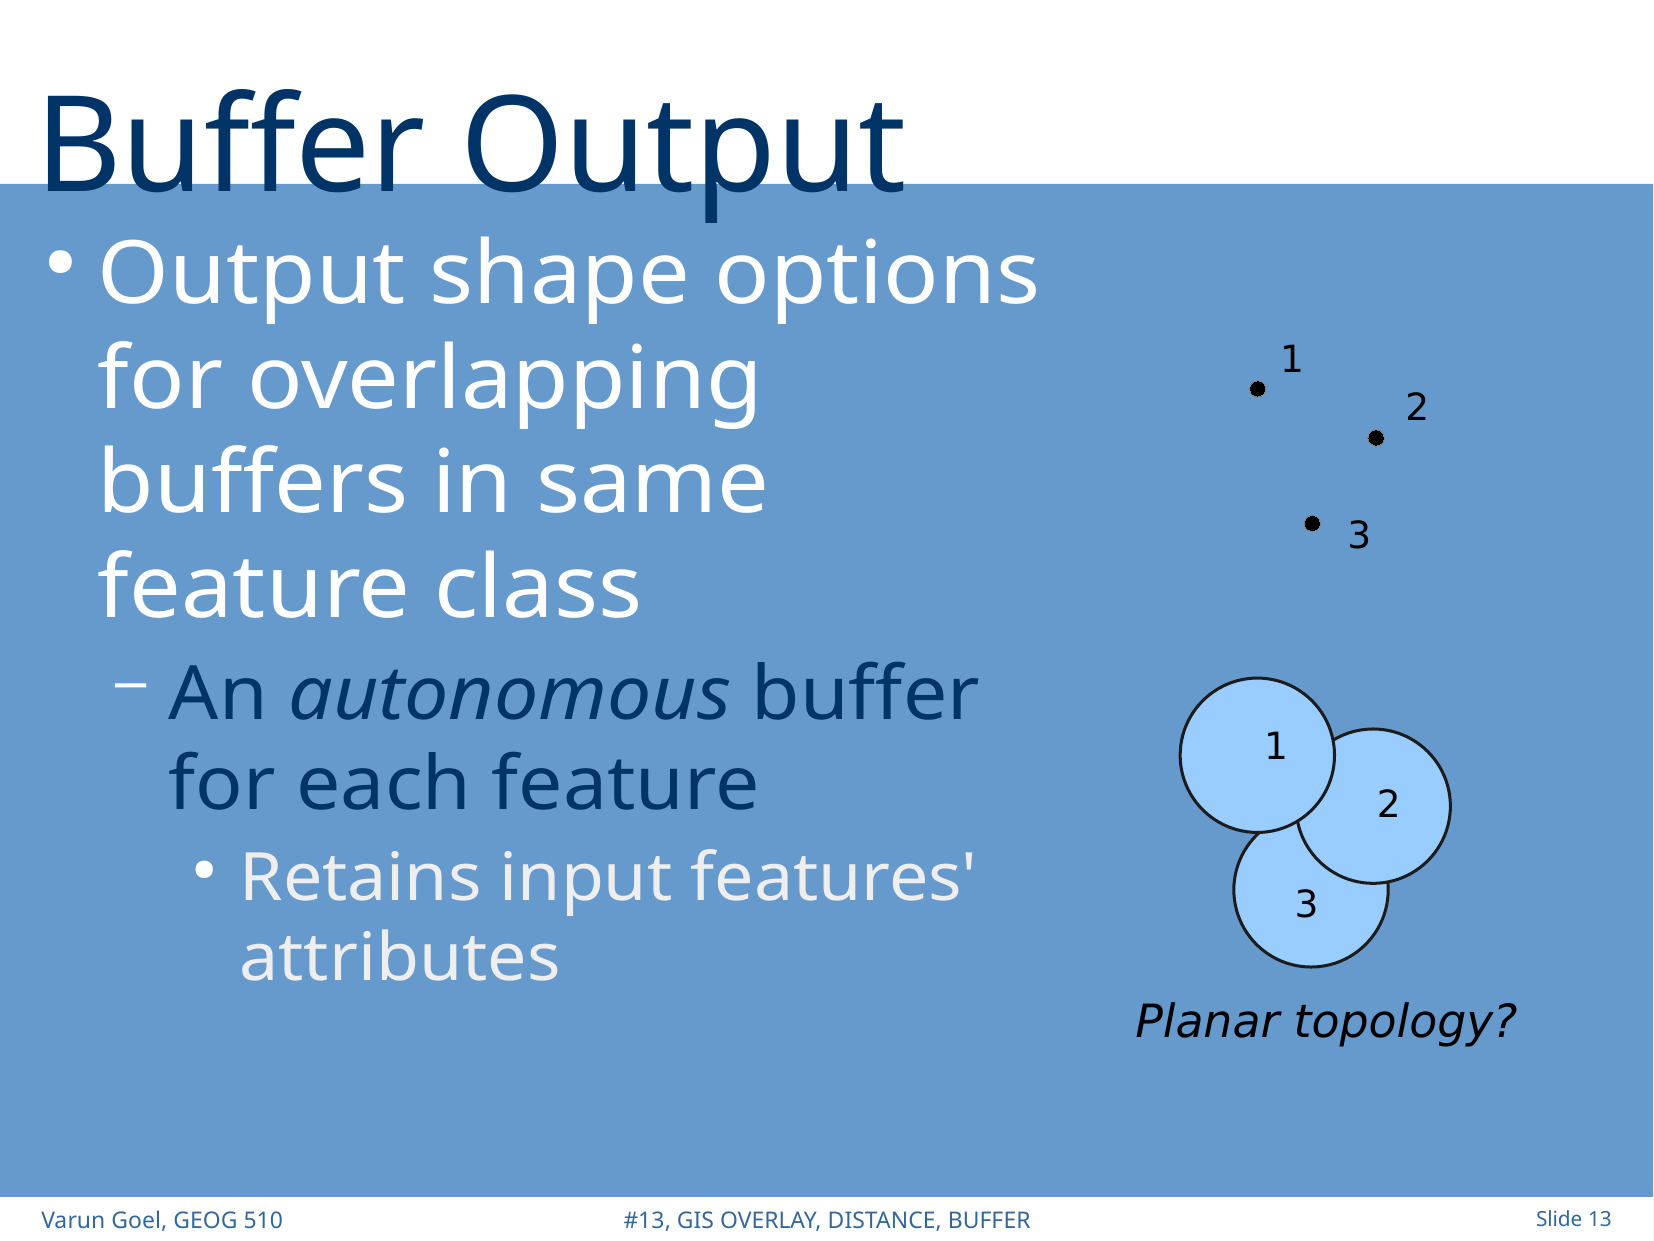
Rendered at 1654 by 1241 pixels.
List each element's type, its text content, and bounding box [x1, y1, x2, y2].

text_box [1249, 380, 1266, 398]
title Buffer Output [35, 35, 1573, 244]
text_box [1180, 678, 1451, 968]
text_box [1304, 515, 1321, 532]
list Output shape options for overlapping buffers in same feature class An autonomous buffer for each feature Retains input features' attributes [26, 219, 1093, 1138]
text_box Planar topology? [1120, 987, 1534, 1057]
text_box [1367, 429, 1385, 447]
